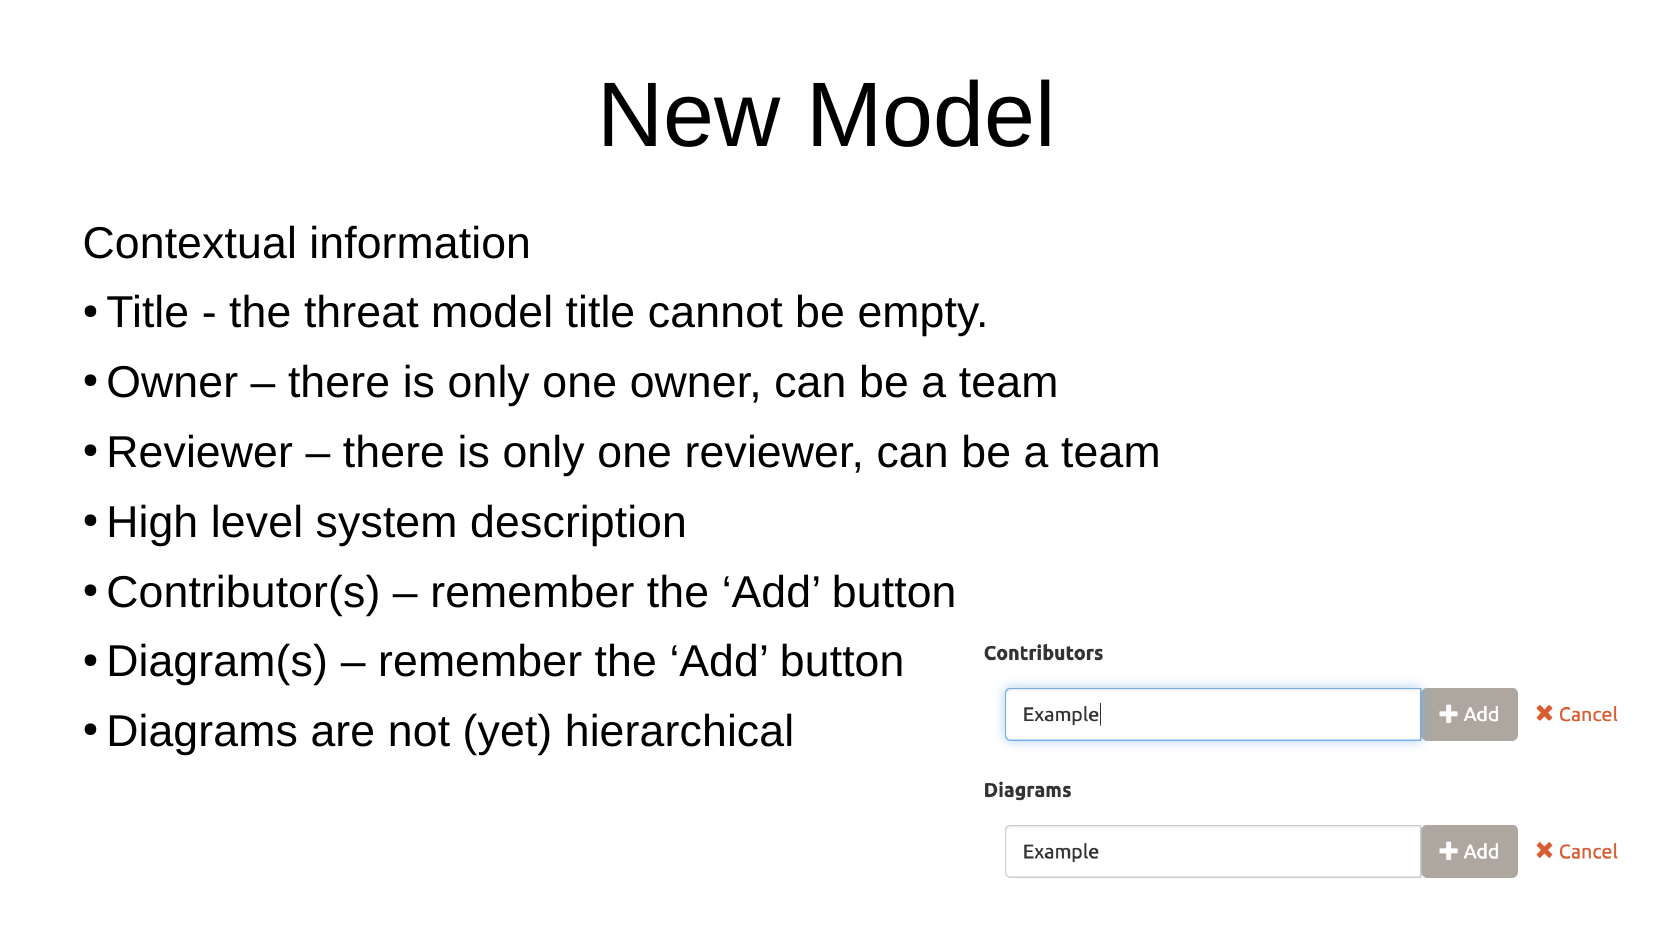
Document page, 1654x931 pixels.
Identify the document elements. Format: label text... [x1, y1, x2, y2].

list Contextual information Title - the threat model title cannot be empty. Owner – there is only one owner, can be a team Reviewer – there is only one reviewer, can be a team High level system description Contributor(s) – remember the ‘Add’ button Diagram(s) – remember the ‘Add’ button Diagrams are not (yet) hierarchical [82, 217, 1571, 758]
picture [975, 637, 1635, 901]
title New Model [82, 37, 1571, 193]
